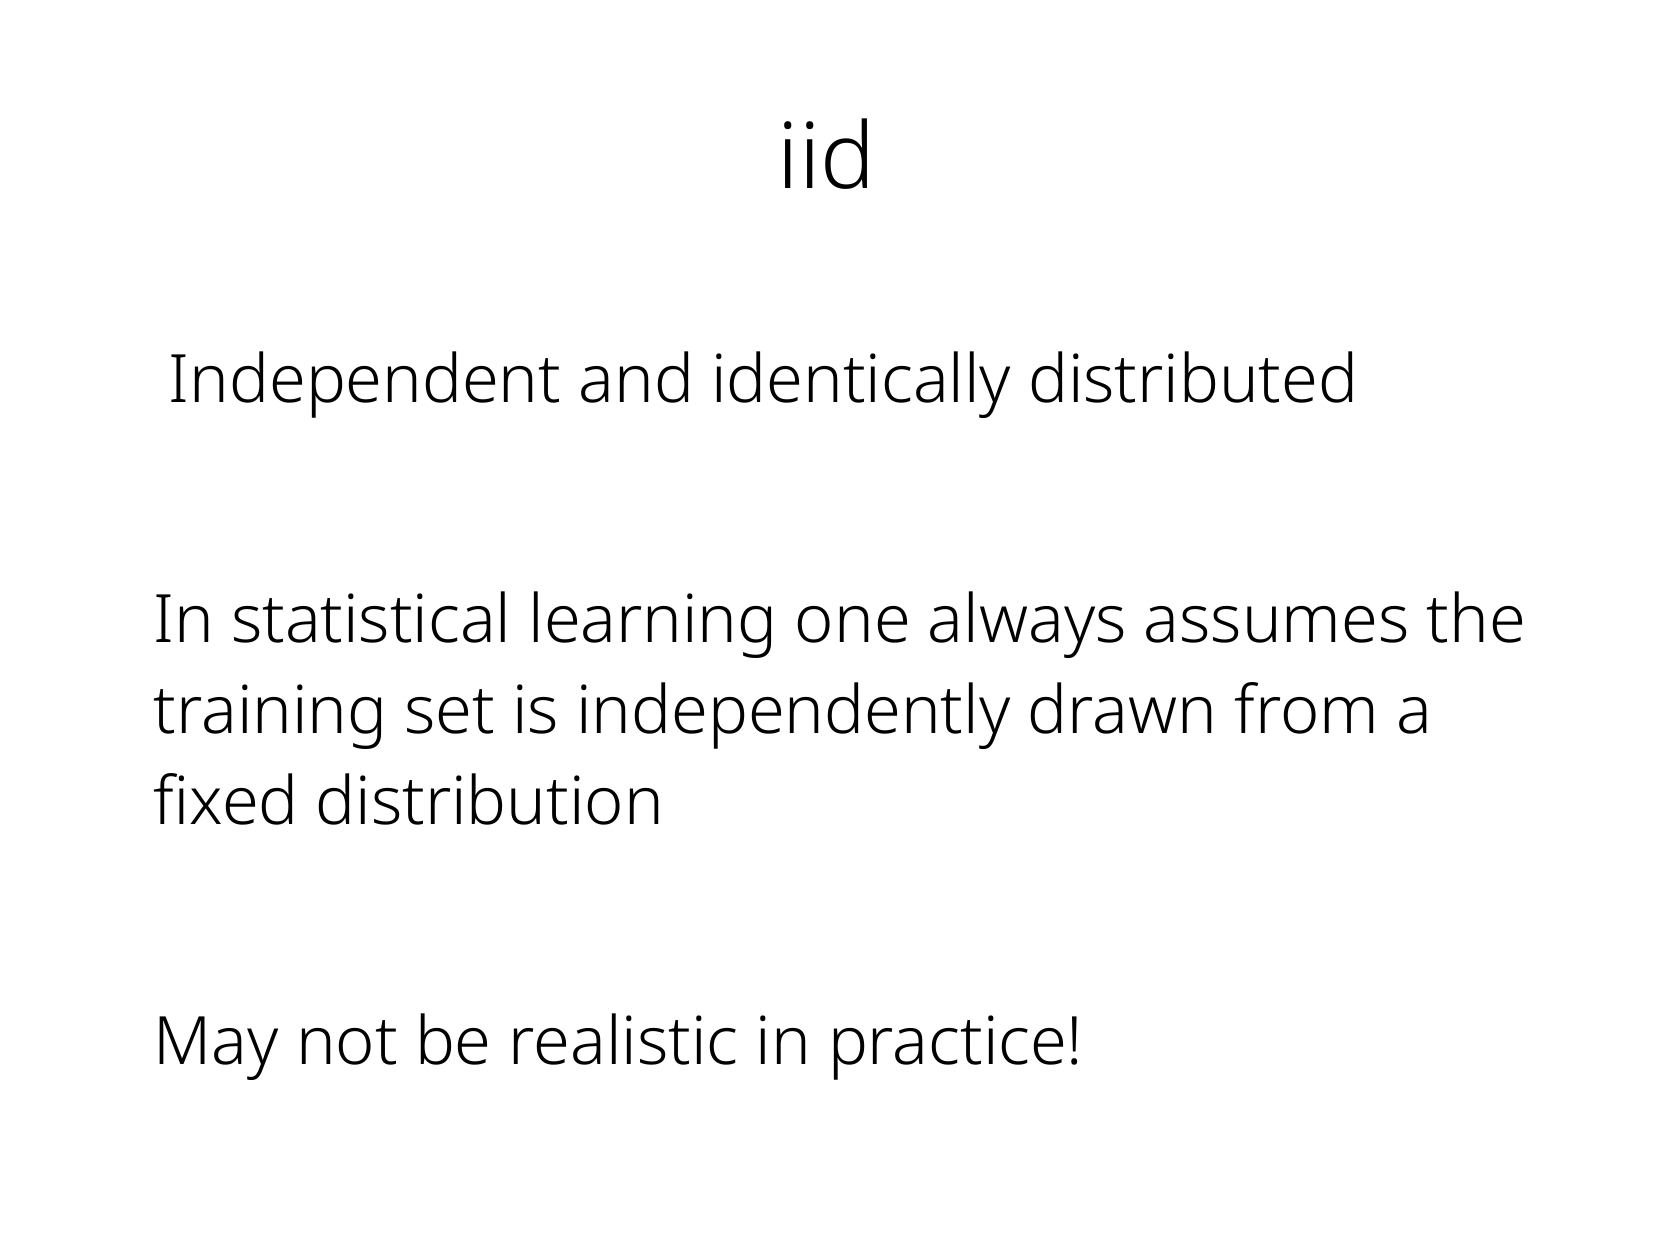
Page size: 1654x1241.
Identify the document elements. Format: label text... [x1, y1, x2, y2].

title iid [82, 49, 1571, 257]
list Independent and identically distributed In statistical learning one always assumes the training set is independently drawn from a fixed distribution May not be realistic in practice! [82, 330, 1571, 1182]
